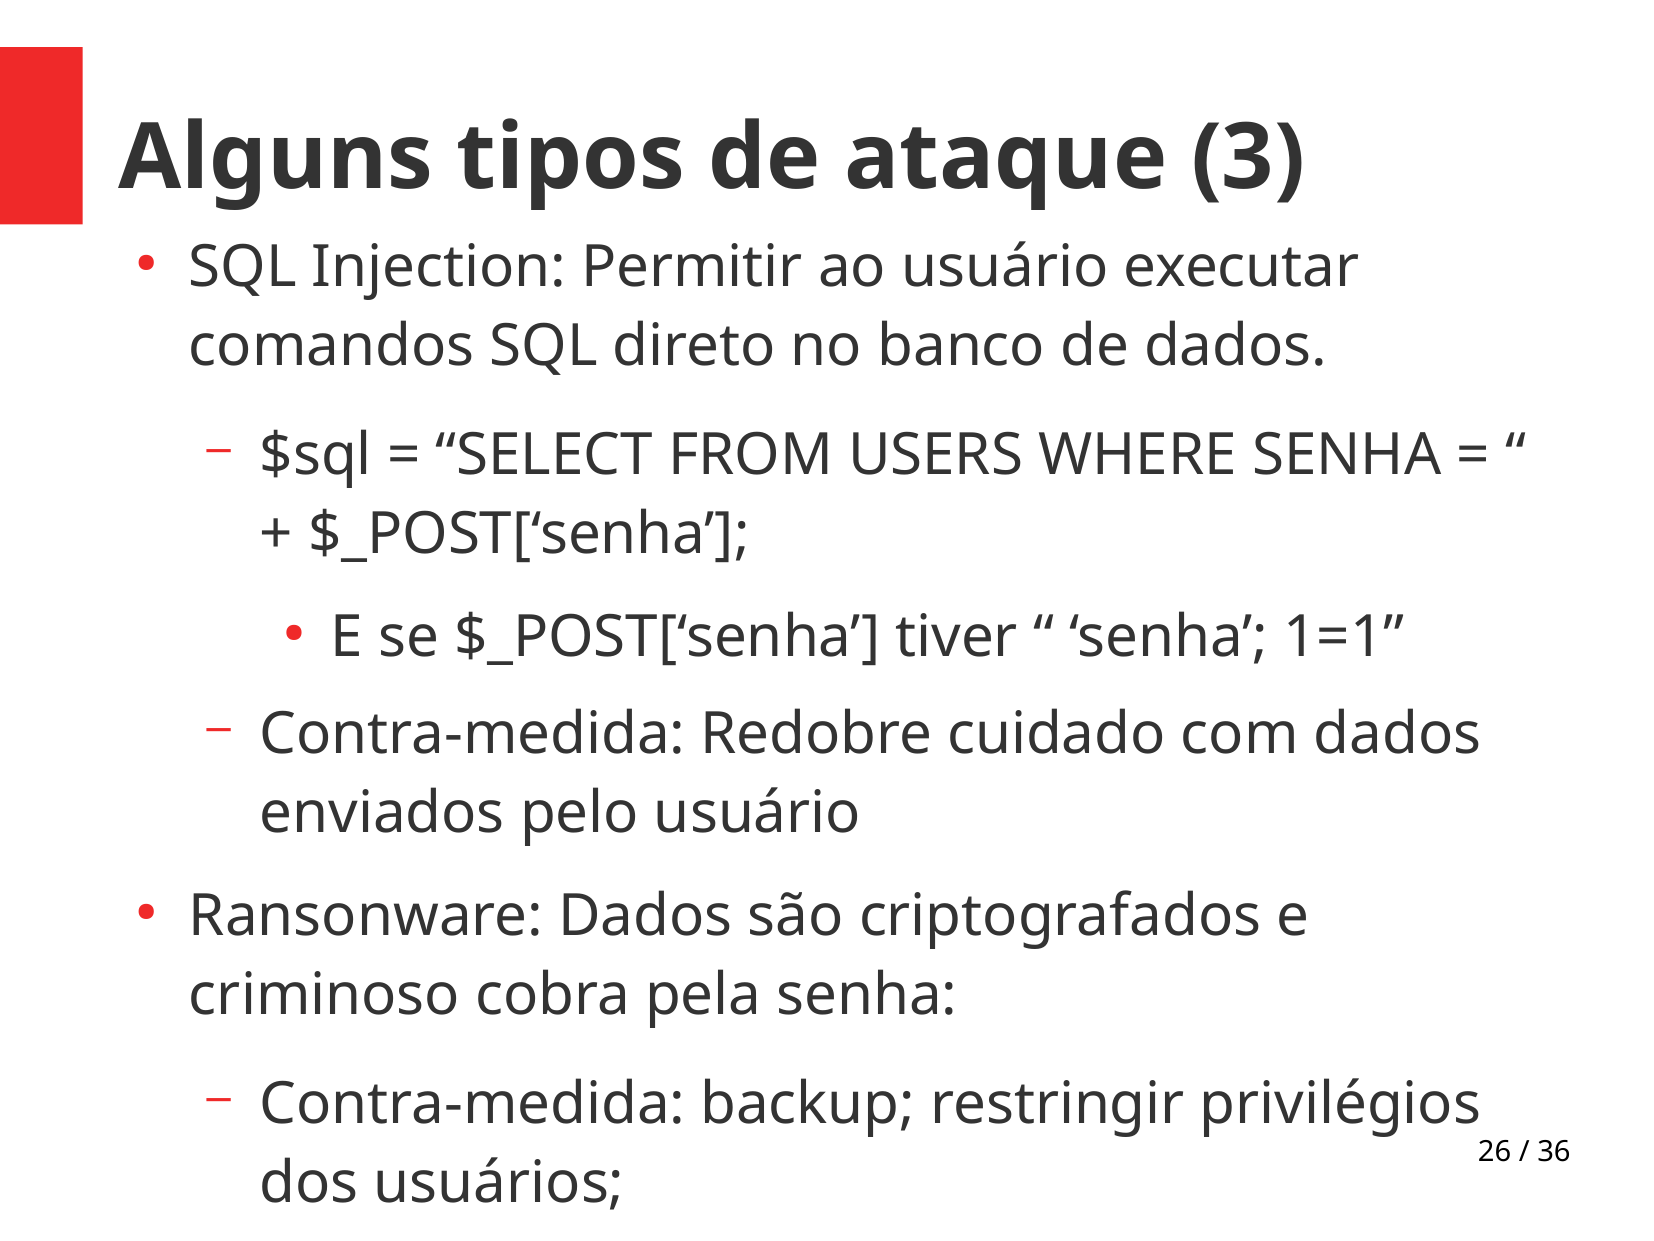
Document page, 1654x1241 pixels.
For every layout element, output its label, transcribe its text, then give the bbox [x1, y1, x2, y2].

title Alguns tipos de ataque (3) [118, 49, 1571, 257]
list SQL Injection: Permitir ao usuário executar comandos SQL direto no banco de dados. $sql = “SELECT FROM USERS WHERE SENHA = “ + $_POST[‘senha’]; E se $_POST[‘senha’] tiver “ ‘senha’; 1=1” Contra-medida: Redobre cuidado com dados enviados pelo usuário Ransonware: Dados são criptografados e criminoso cobra pela senha: Contra-medida: backup; restringir privilégios dos usuários; [118, 224, 1536, 944]
